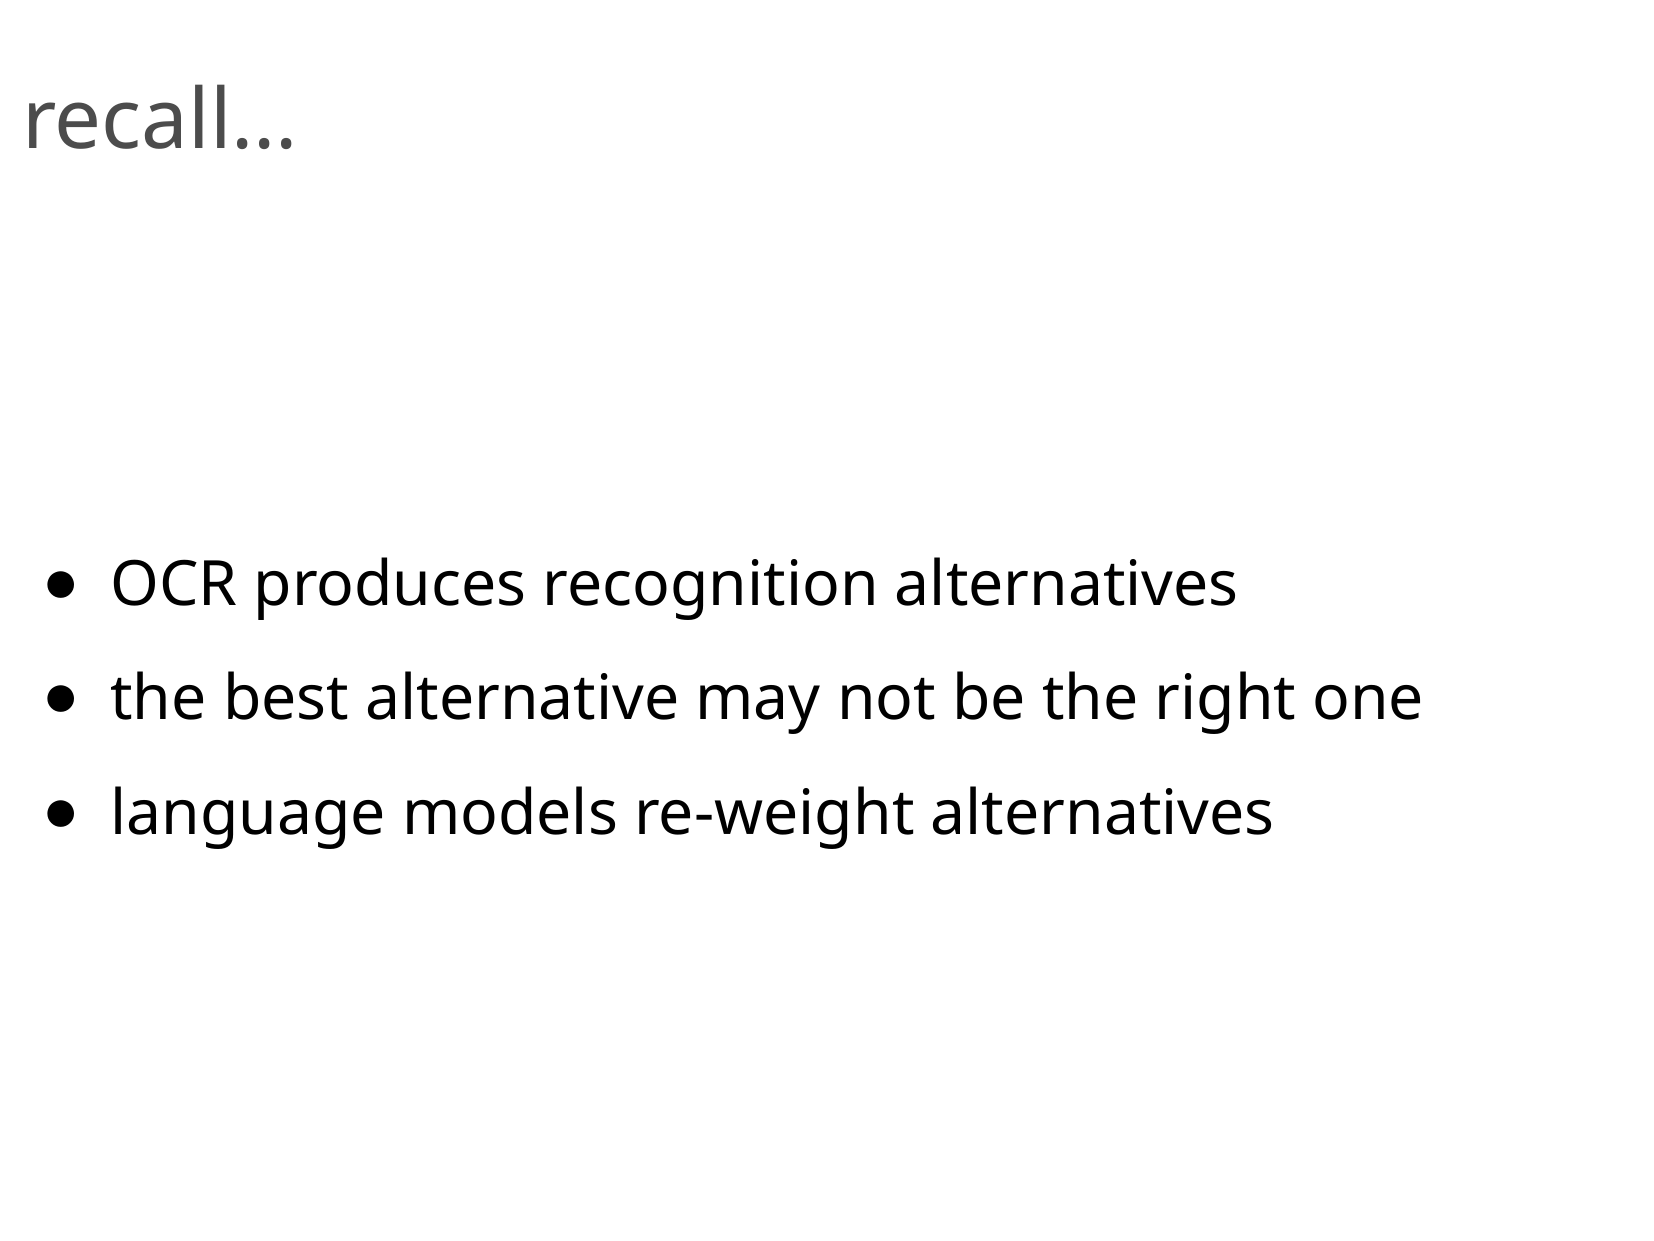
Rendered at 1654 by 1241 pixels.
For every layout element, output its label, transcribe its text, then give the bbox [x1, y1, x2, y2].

title recall... [22, 19, 1654, 213]
list OCR produces recognition alternatives the best alternative may not be the right one language models re-weight alternatives [25, 233, 1654, 1158]
